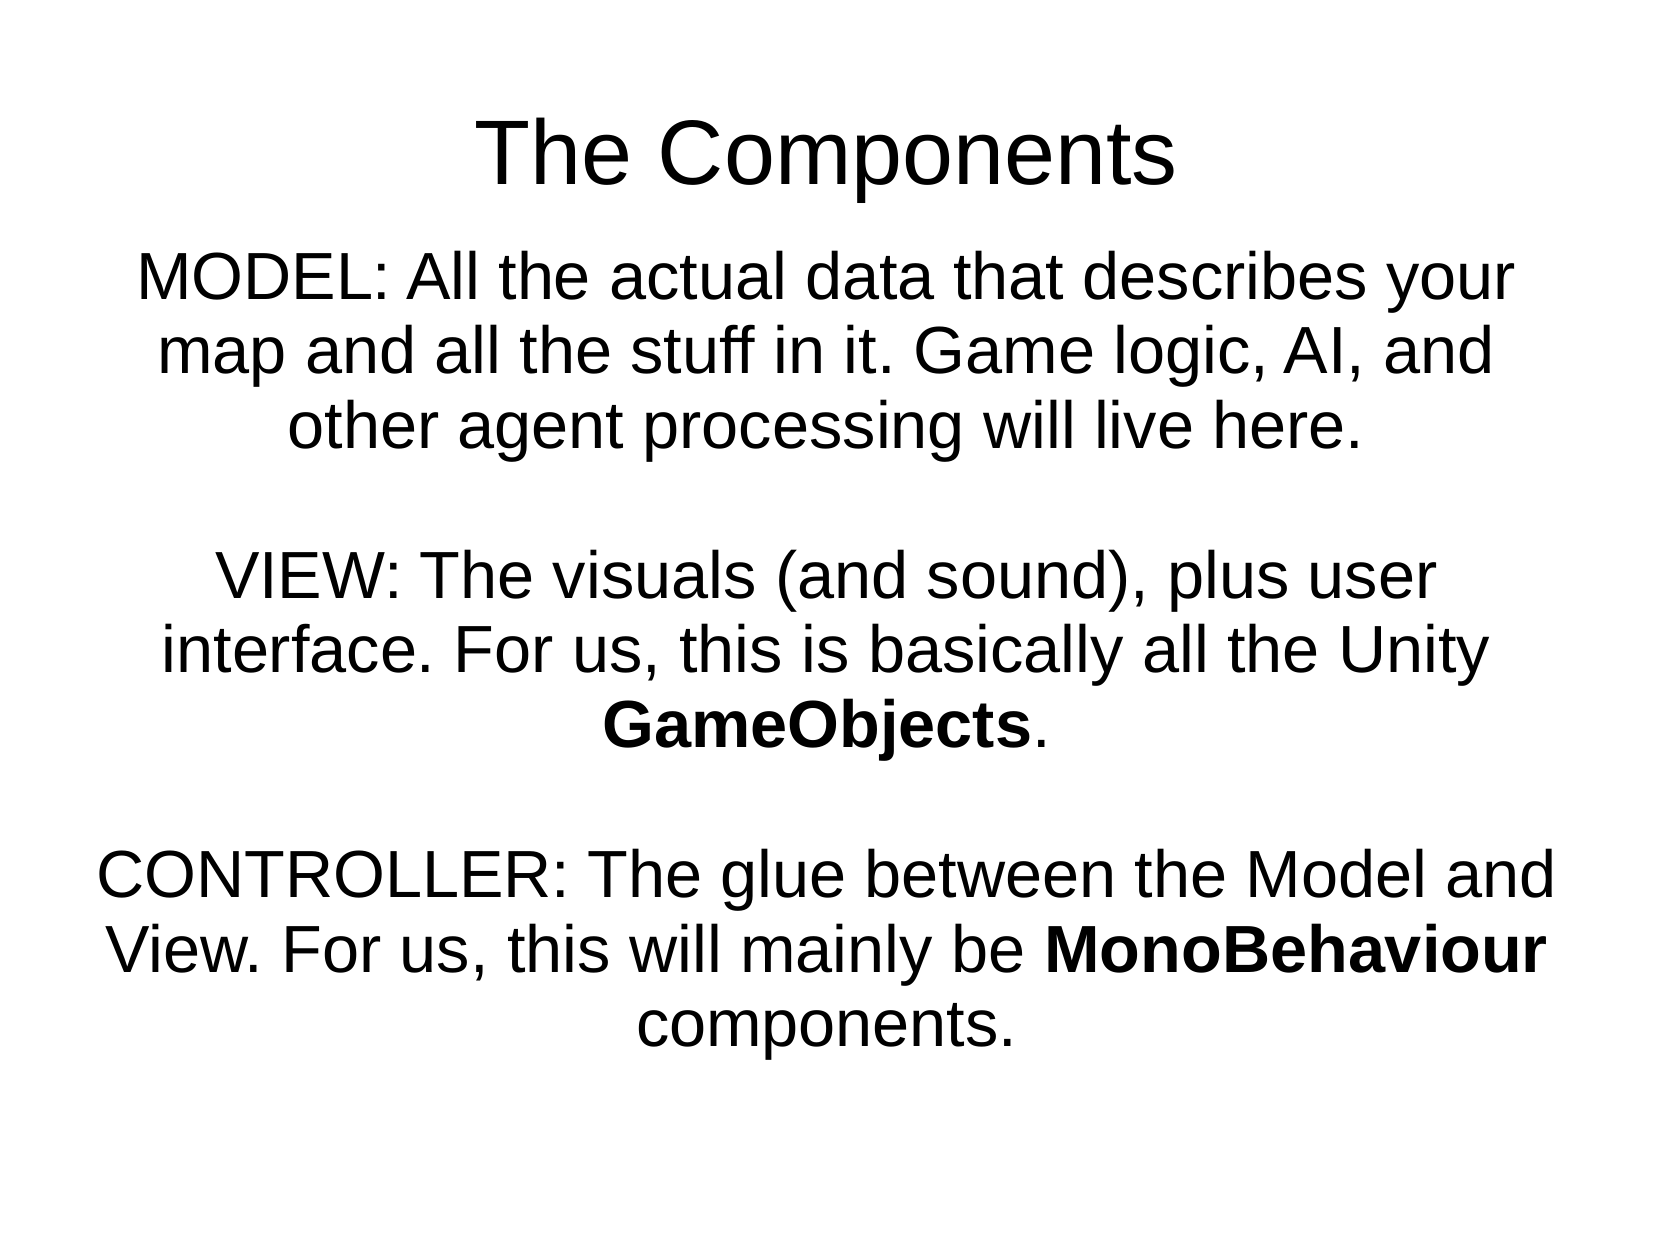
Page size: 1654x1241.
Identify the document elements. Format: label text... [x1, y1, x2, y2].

title The Components [82, 49, 1571, 238]
subtitle MODEL: All the actual data that describes your map and all the stuff in it. Game logic, AI, and other agent processing will live here. VIEW: The visuals (and sound), plus user interface. For us, this is basically all the Unity GameObjects. CONTROLLER: The glue between the Model and View. For us, this will mainly be MonoBehaviour components. [82, 238, 1571, 1062]
